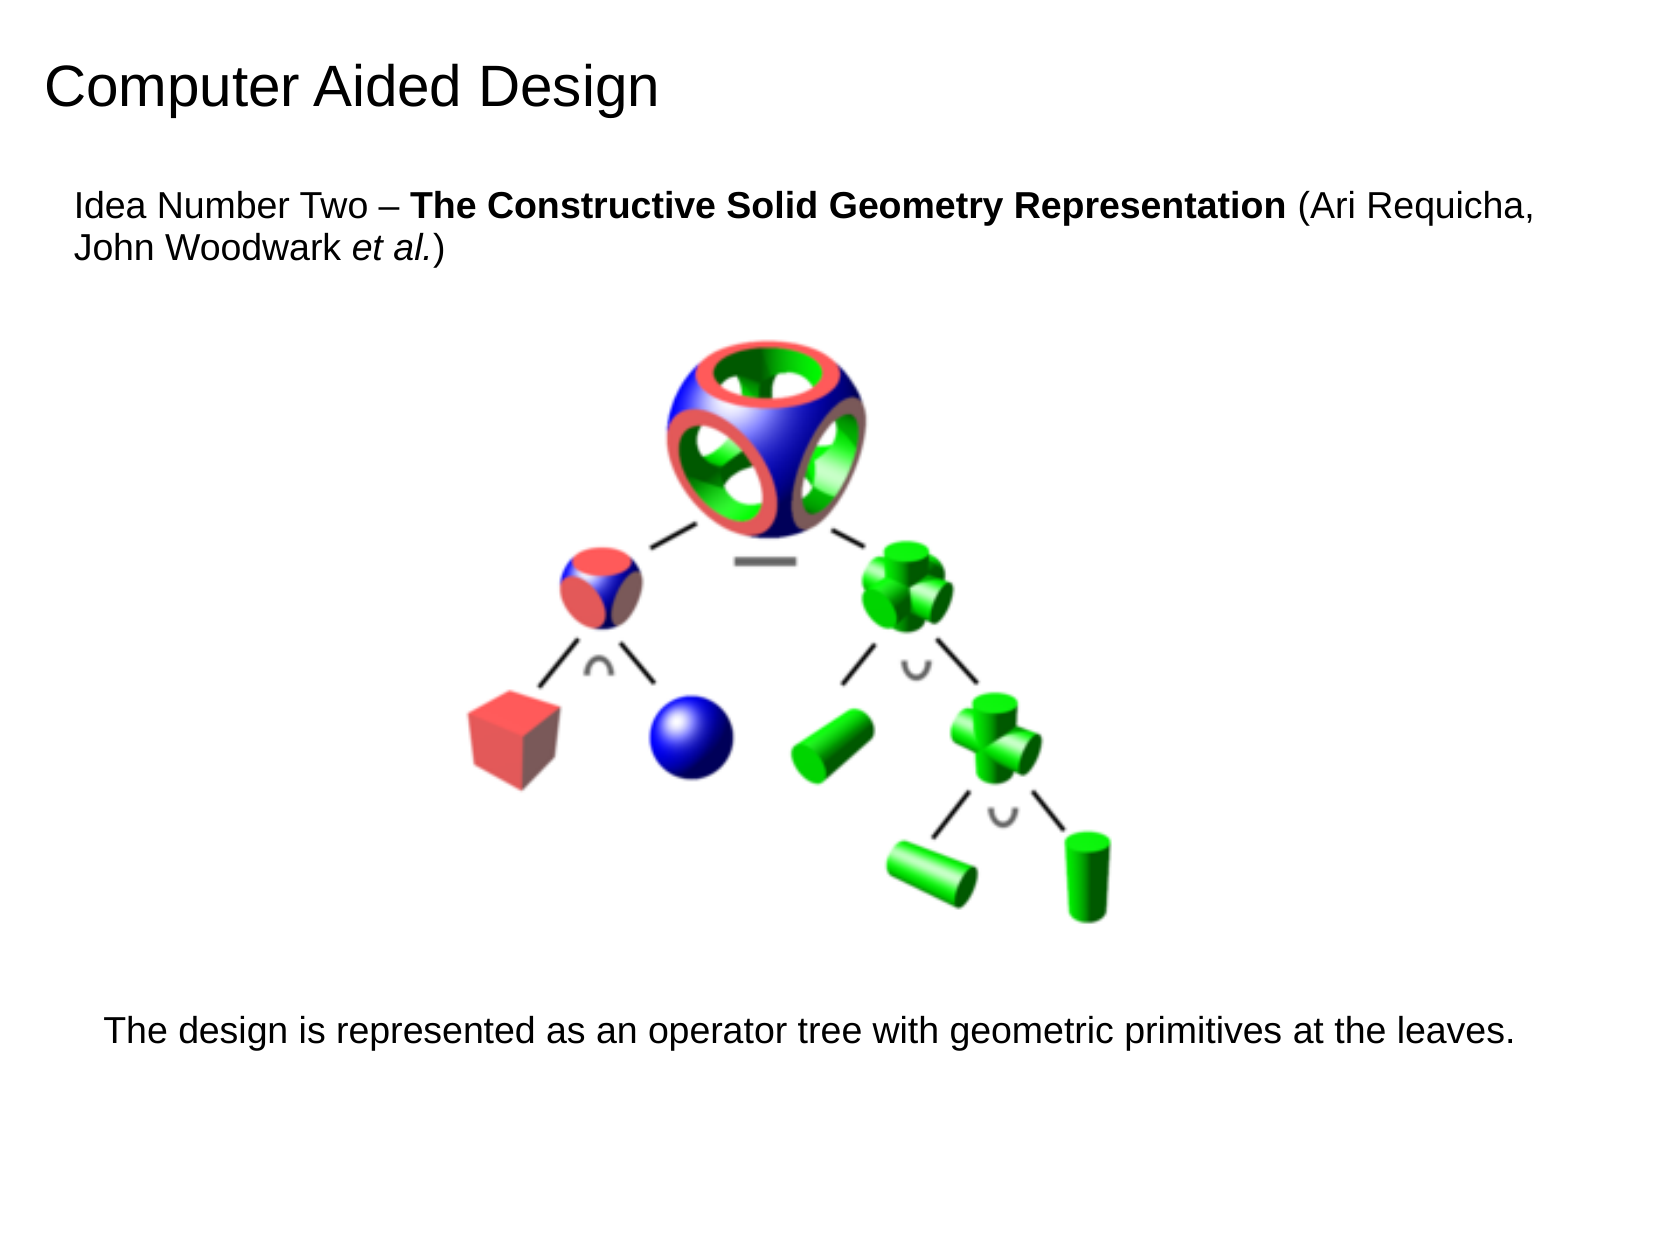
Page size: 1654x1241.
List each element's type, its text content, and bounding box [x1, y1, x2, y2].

text_box Idea Number Two – The Constructive Solid Geometry Representation (Ari Requicha, John Woodwark et al.) [59, 177, 1565, 288]
picture [446, 324, 1147, 945]
text_box Computer Aided Design [29, 46, 1625, 135]
text_box The design is represented as an operator tree with geometric primitives at the leaves. [88, 1001, 1595, 1063]
